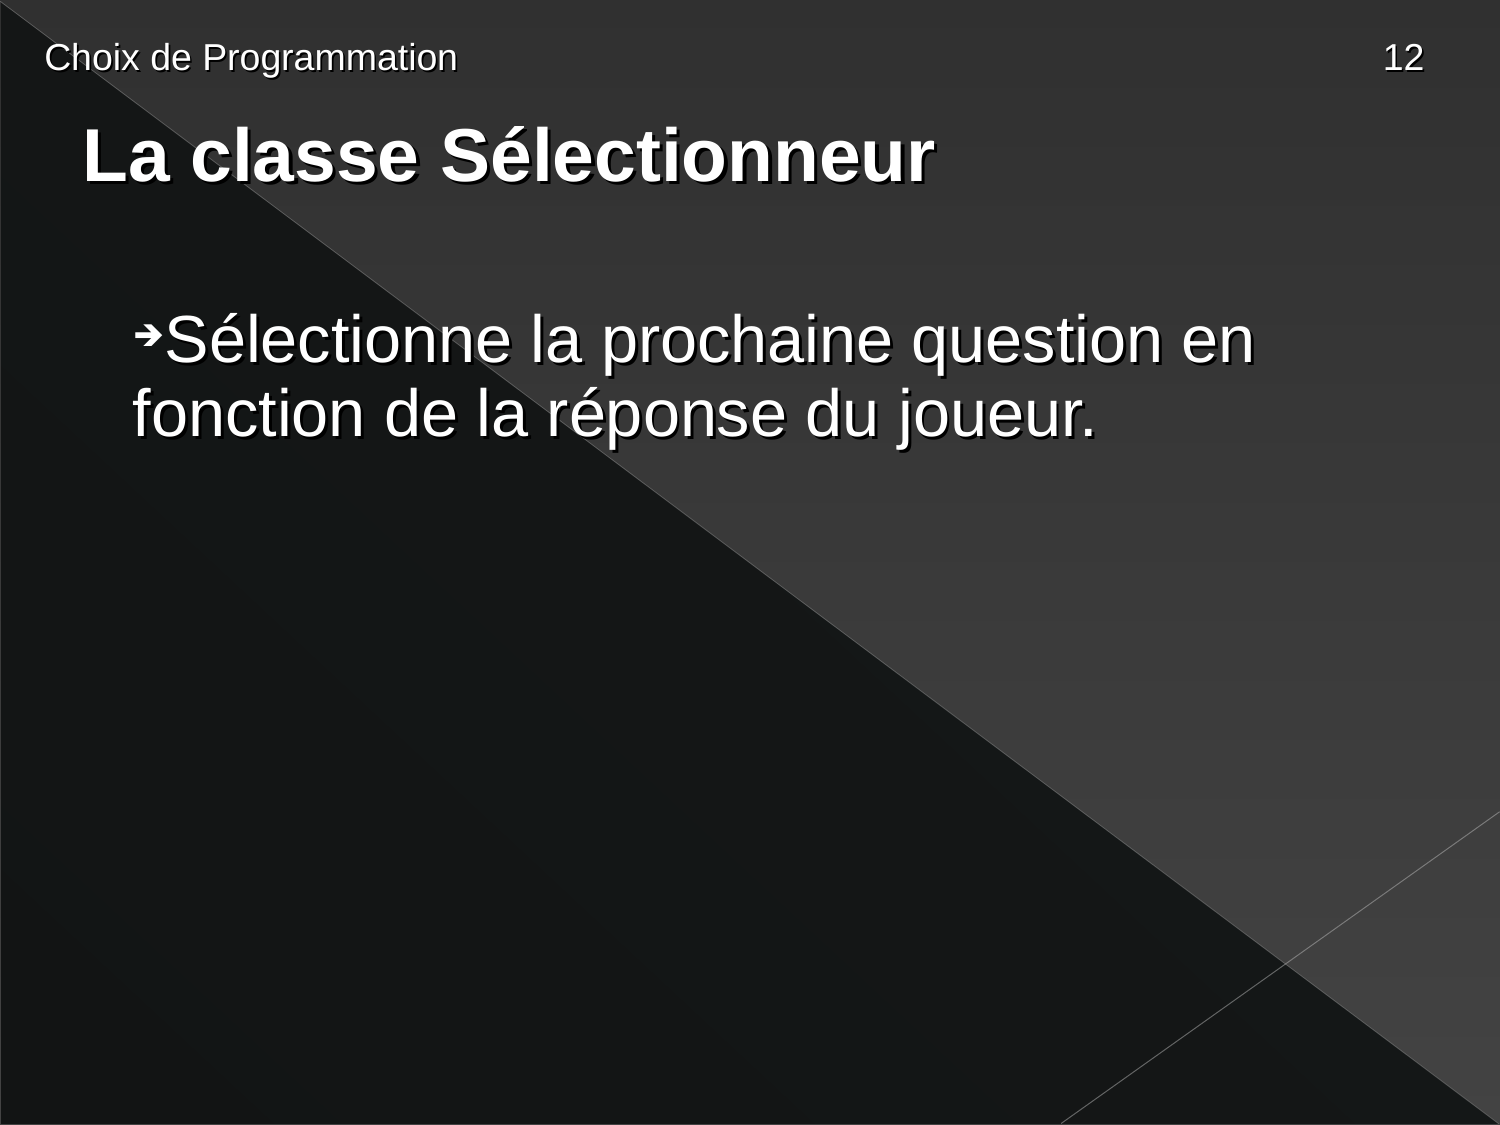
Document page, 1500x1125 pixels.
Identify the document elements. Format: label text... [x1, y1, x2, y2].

text_box Sélectionne la prochaine question en fonction de la réponse du joueur. [118, 294, 1388, 459]
title La classe Sélectionneur [67, 36, 1418, 266]
text_box Choix de Programmation 12 [29, 29, 1447, 87]
